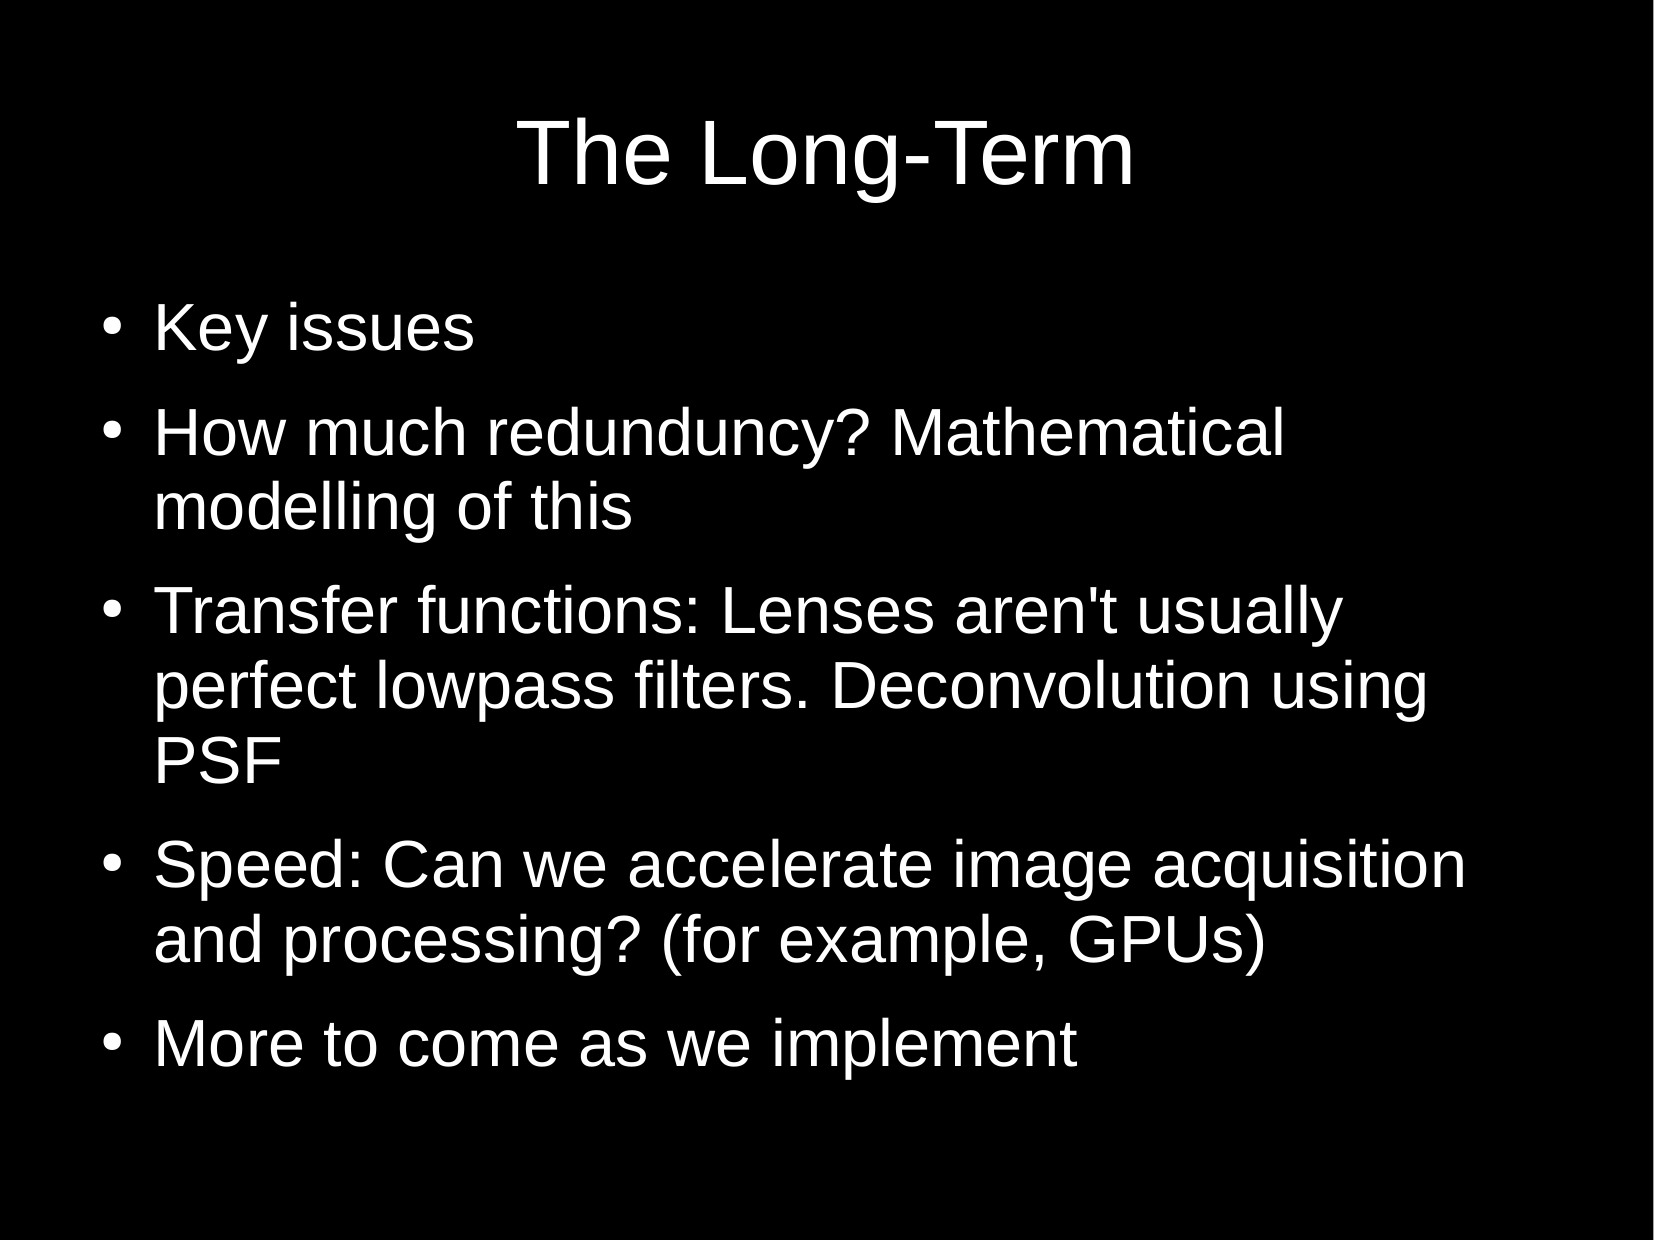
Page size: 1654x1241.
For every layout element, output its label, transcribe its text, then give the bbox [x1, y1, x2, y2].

title The Long-Term [82, 49, 1571, 257]
list Key issues How much redunduncy? Mathematical modelling of this Transfer functions: Lenses aren't usually perfect lowpass filters. Deconvolution using PSF Speed: Can we accelerate image acquisition and processing? (for example, GPUs) More to come as we implement [82, 290, 1538, 1146]
